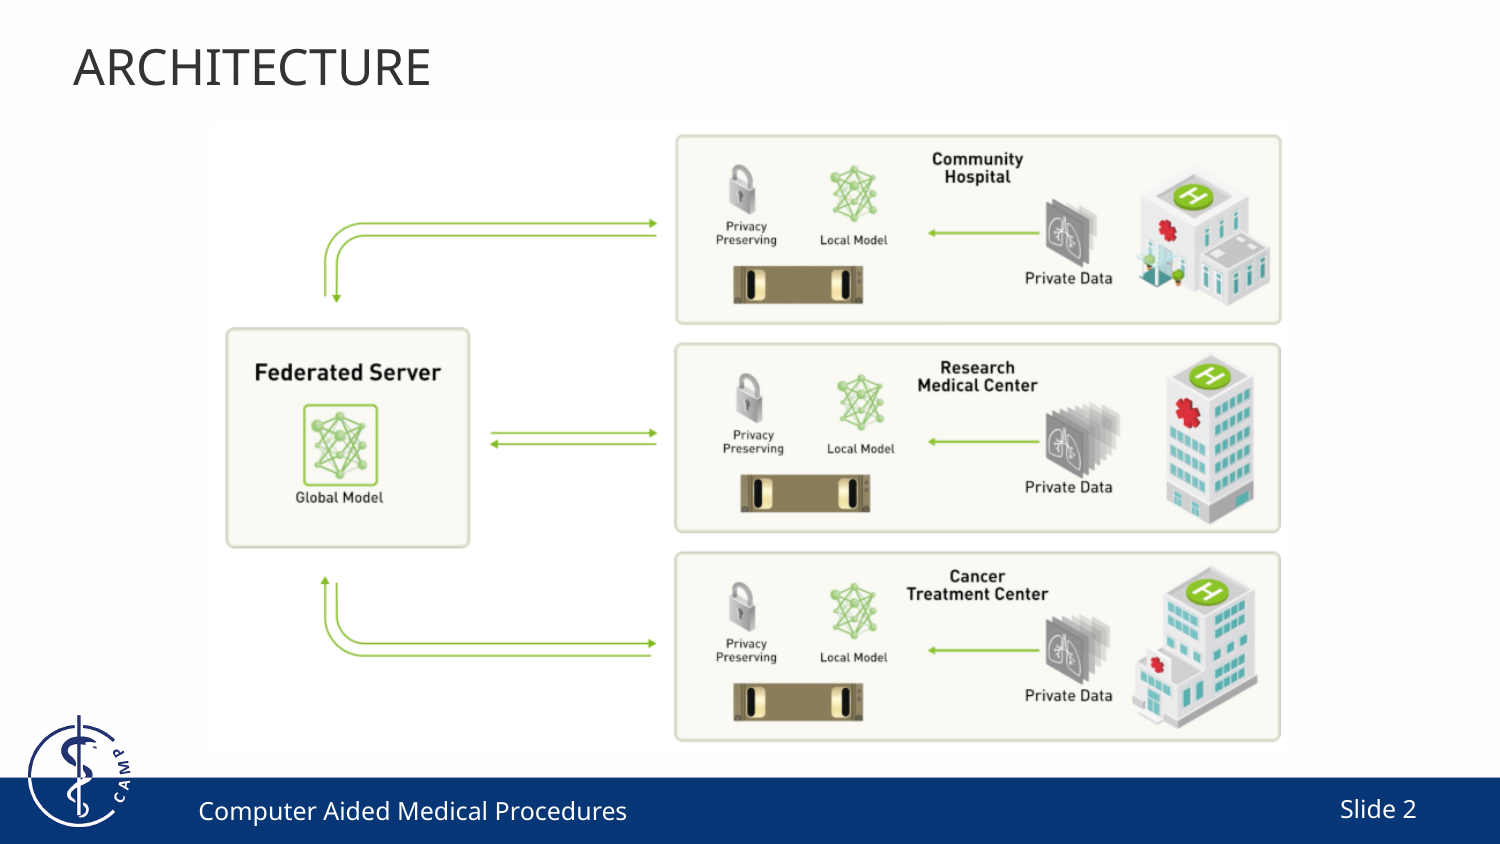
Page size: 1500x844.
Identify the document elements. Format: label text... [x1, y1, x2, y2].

title ARCHITECTURE [58, 28, 1438, 104]
slide_number Slide <number> [1325, 778, 1500, 844]
footer Computer Aided Medical Procedures [183, 778, 800, 844]
picture [0, 0, 1500, 844]
